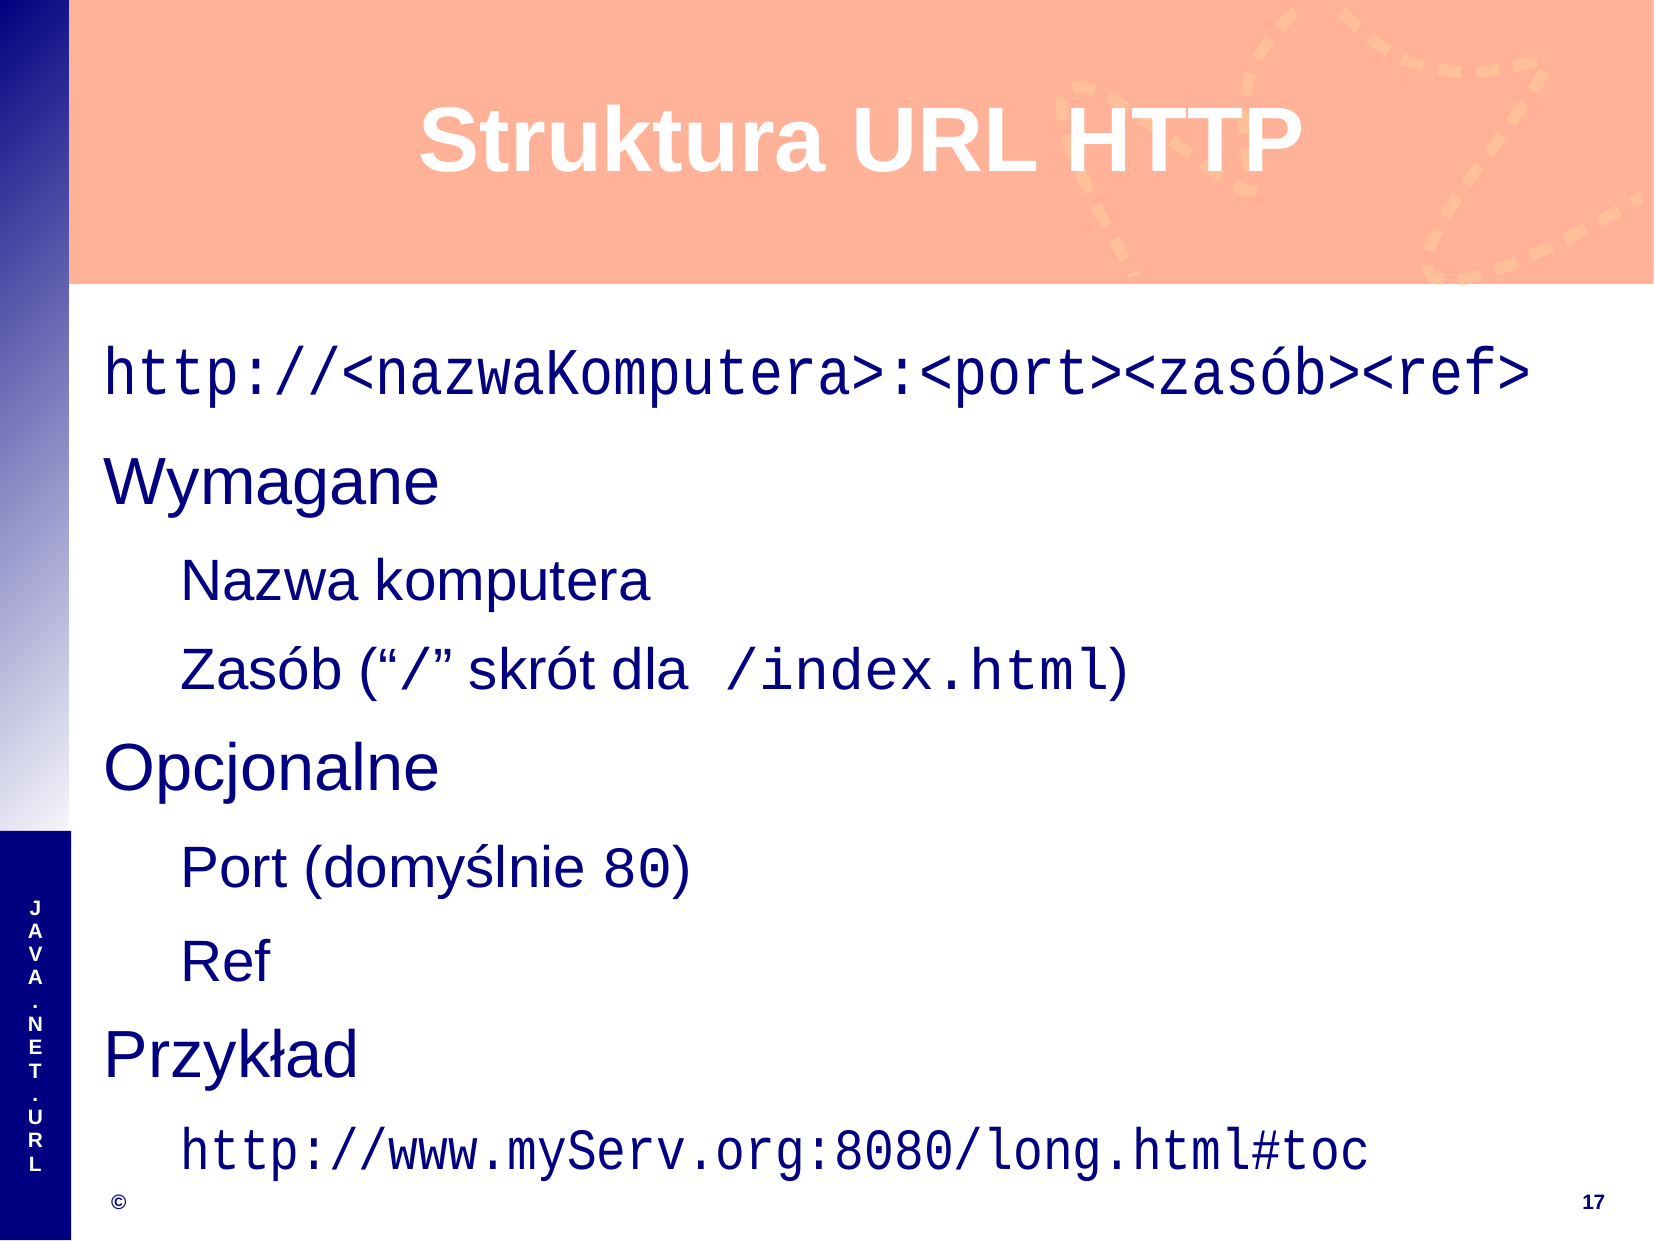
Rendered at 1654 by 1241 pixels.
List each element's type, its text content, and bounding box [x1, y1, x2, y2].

title Struktura URL HTTP [70, 36, 1654, 244]
text_box J A V A . N E T . U R L [0, 830, 71, 1241]
list http://<nazwaKomputera>:<port><zasób><ref> Wymagane Nazwa komputera Zasób (“/” skrót dla /index.html) Opcjonalne Port (domyślnie 80) Ref Przykład http://www.myServ.org:8080/long.html#toc [112, 338, 1612, 1180]
